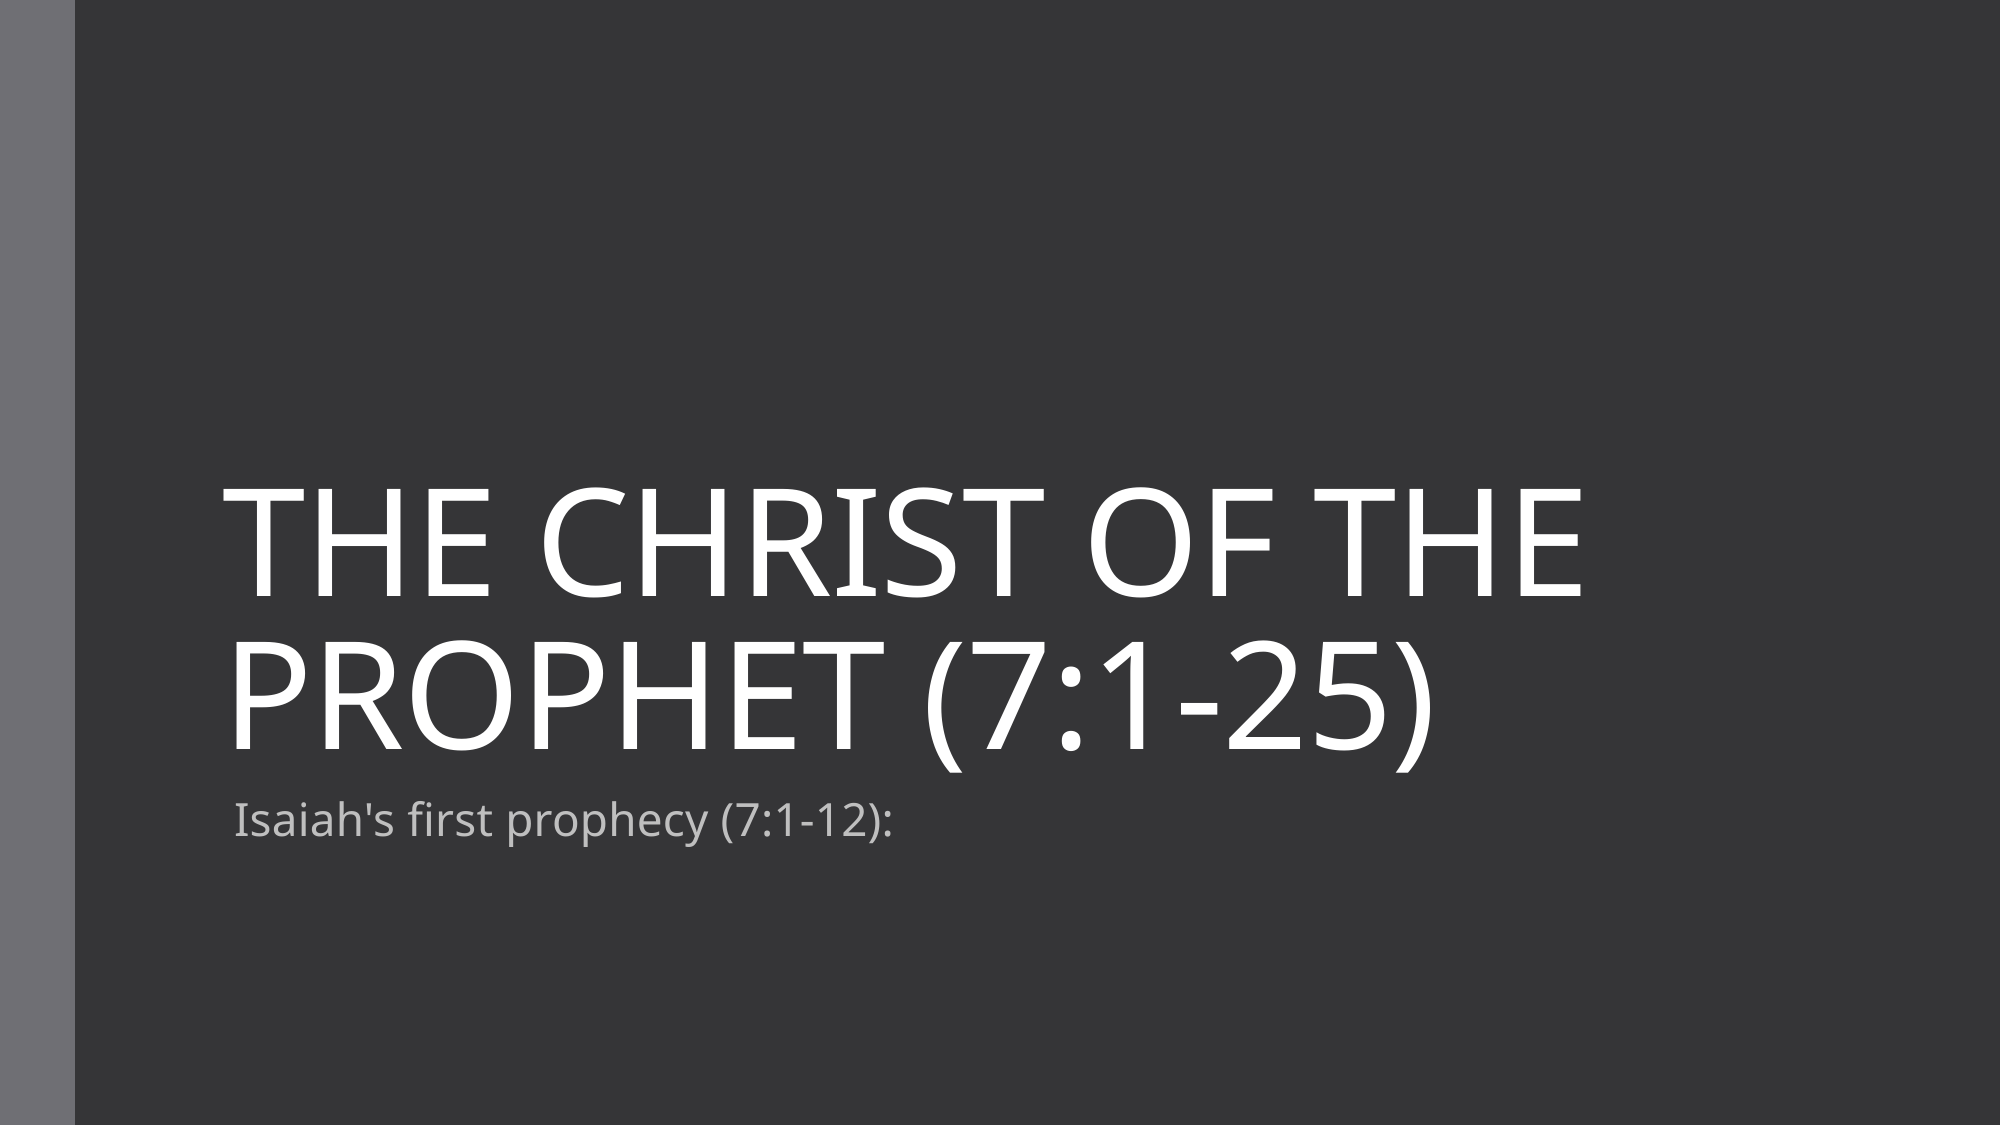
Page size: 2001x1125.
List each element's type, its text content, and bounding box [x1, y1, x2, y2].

title THE CHRIST OF THE PROPHET (7:1-25) [206, 124, 1752, 787]
subtitle Isaiah's first prophecy (7:1-12): [206, 787, 1752, 1066]
